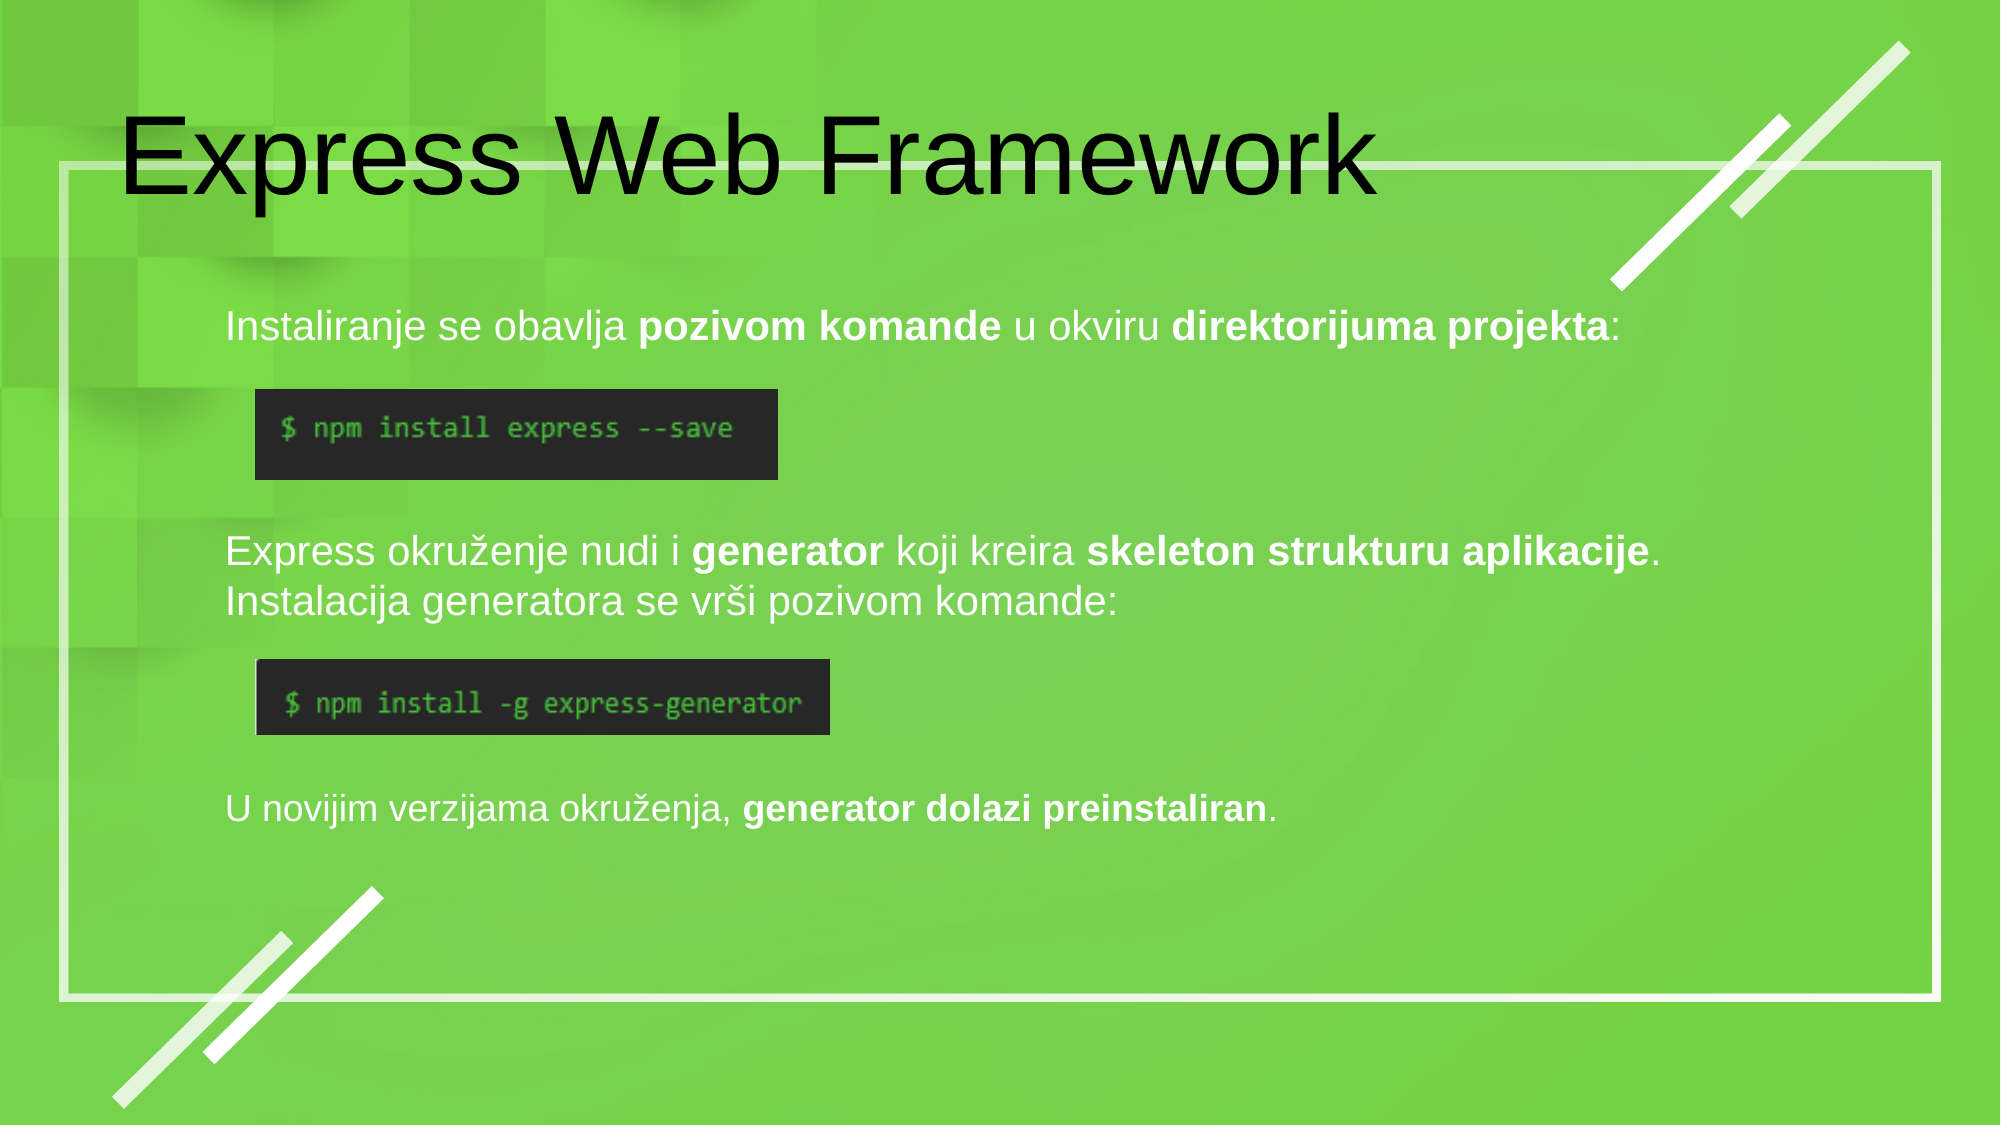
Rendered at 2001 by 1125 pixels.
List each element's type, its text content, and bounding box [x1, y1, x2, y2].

text_box Express Web Framework [102, 74, 1501, 225]
picture [0, 0, 2001, 1125]
text_box U novijim verzijama okruženja, generator dolazi preinstaliran. [210, 780, 1381, 879]
text_box Instaliranje se obavlja pozivom komande u okviru direktorijuma projekta: [209, 291, 1773, 357]
text_box [59, 40, 1941, 1109]
text_box Express okruženje nudi i generator koji kreira skeleton strukturu aplikacije. Instalacija generatora se vrši pozivom komande: [209, 466, 1773, 632]
